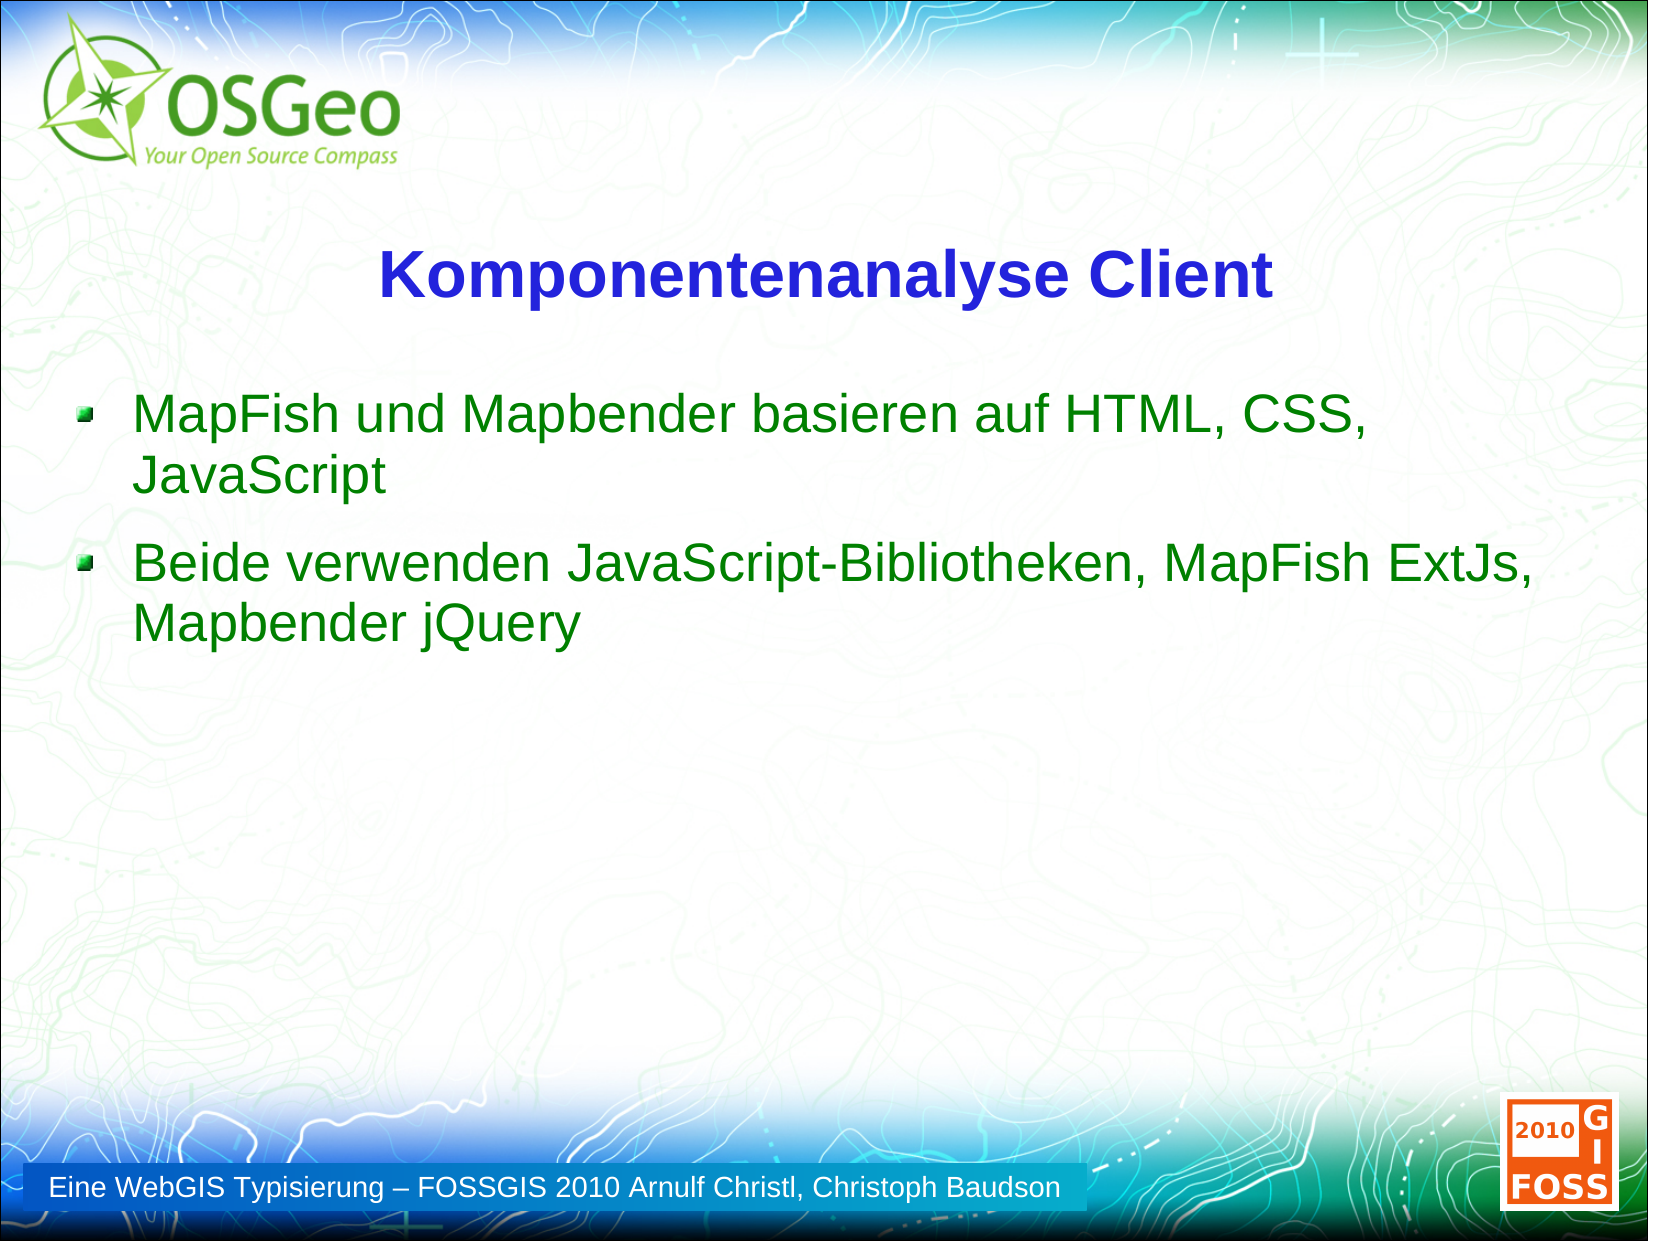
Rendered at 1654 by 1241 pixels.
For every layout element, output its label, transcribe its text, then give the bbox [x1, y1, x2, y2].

title Komponentenanalyse Client [82, 208, 1571, 342]
list MapFish und Mapbender basieren auf HTML, CSS, JavaScript Beide verwenden JavaScript-Bibliotheken, MapFish ExtJs, Mapbender jQuery [76, 383, 1565, 1203]
picture [1, 1, 1647, 1240]
